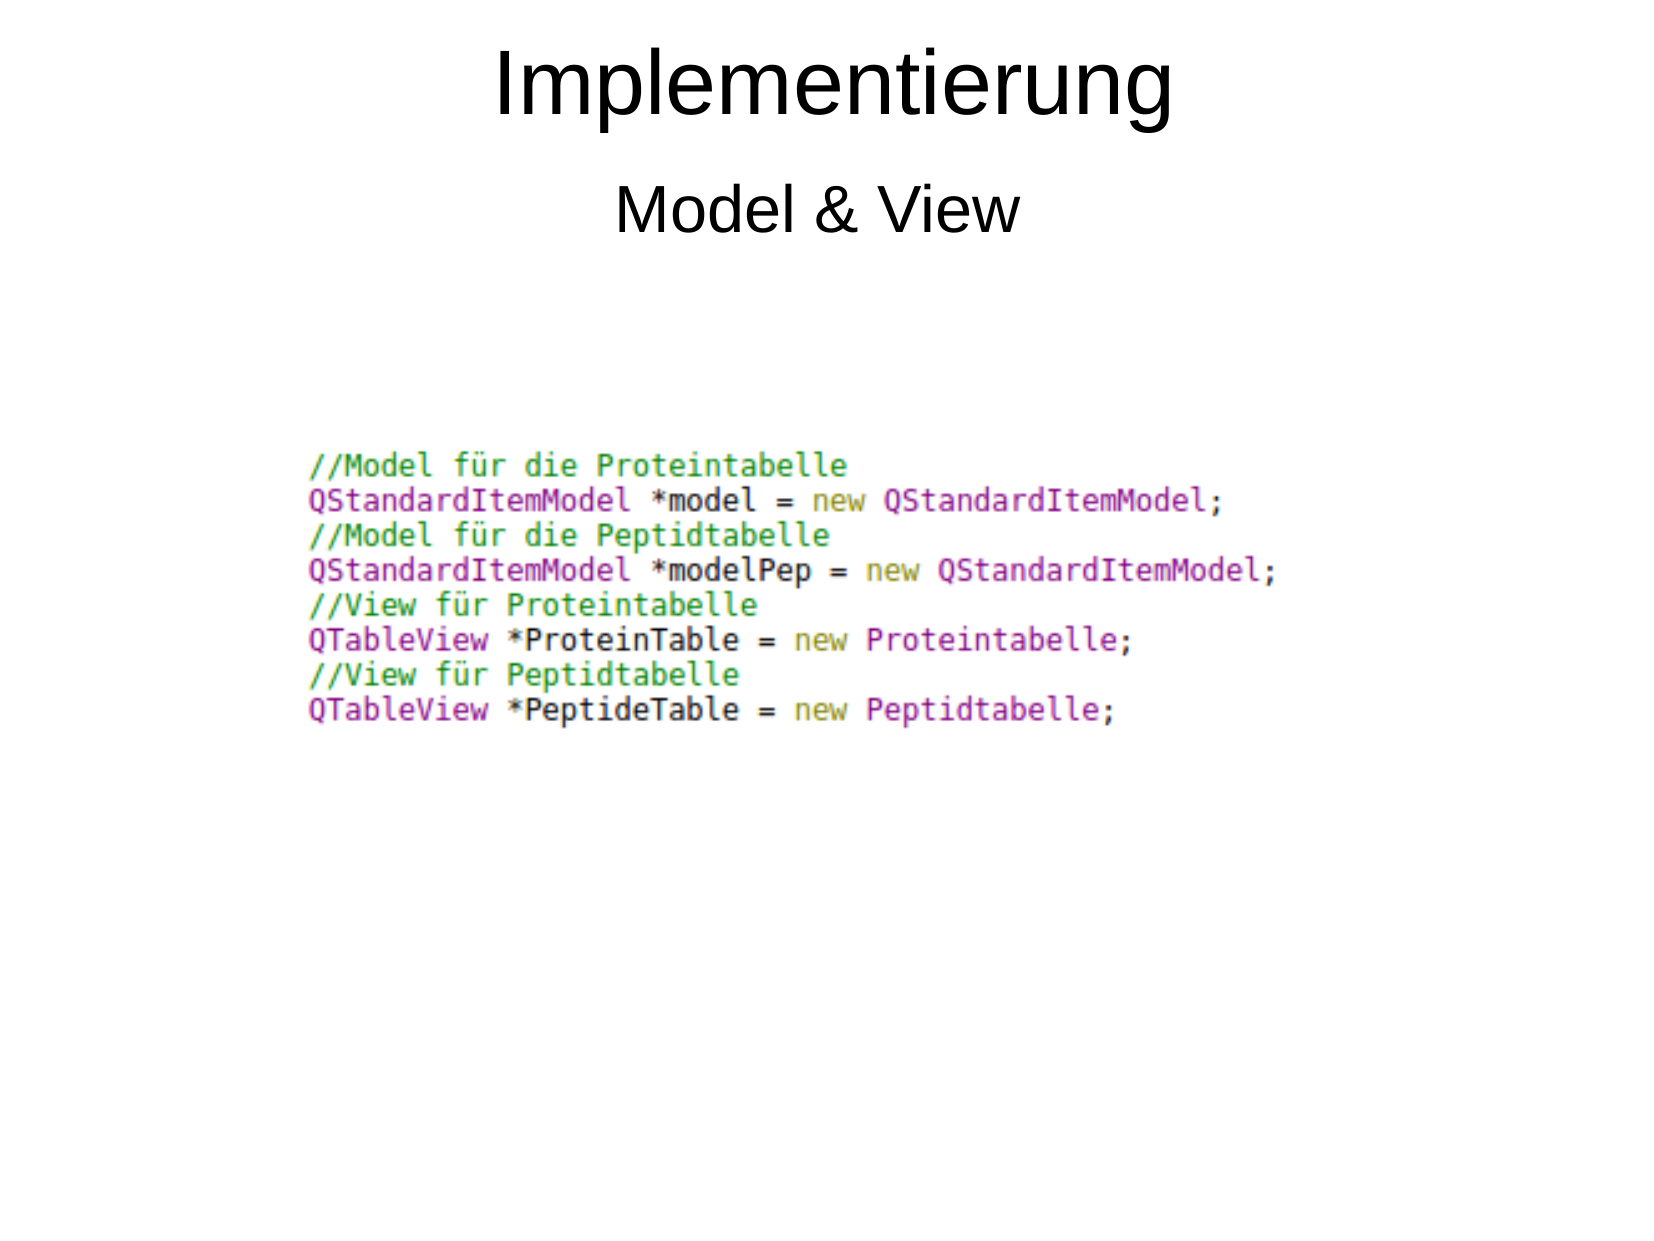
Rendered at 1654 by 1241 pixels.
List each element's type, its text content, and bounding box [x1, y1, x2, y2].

picture [255, 420, 1336, 760]
title Implementierung [139, 0, 1531, 197]
text_box Model & View [600, 165, 1366, 329]
